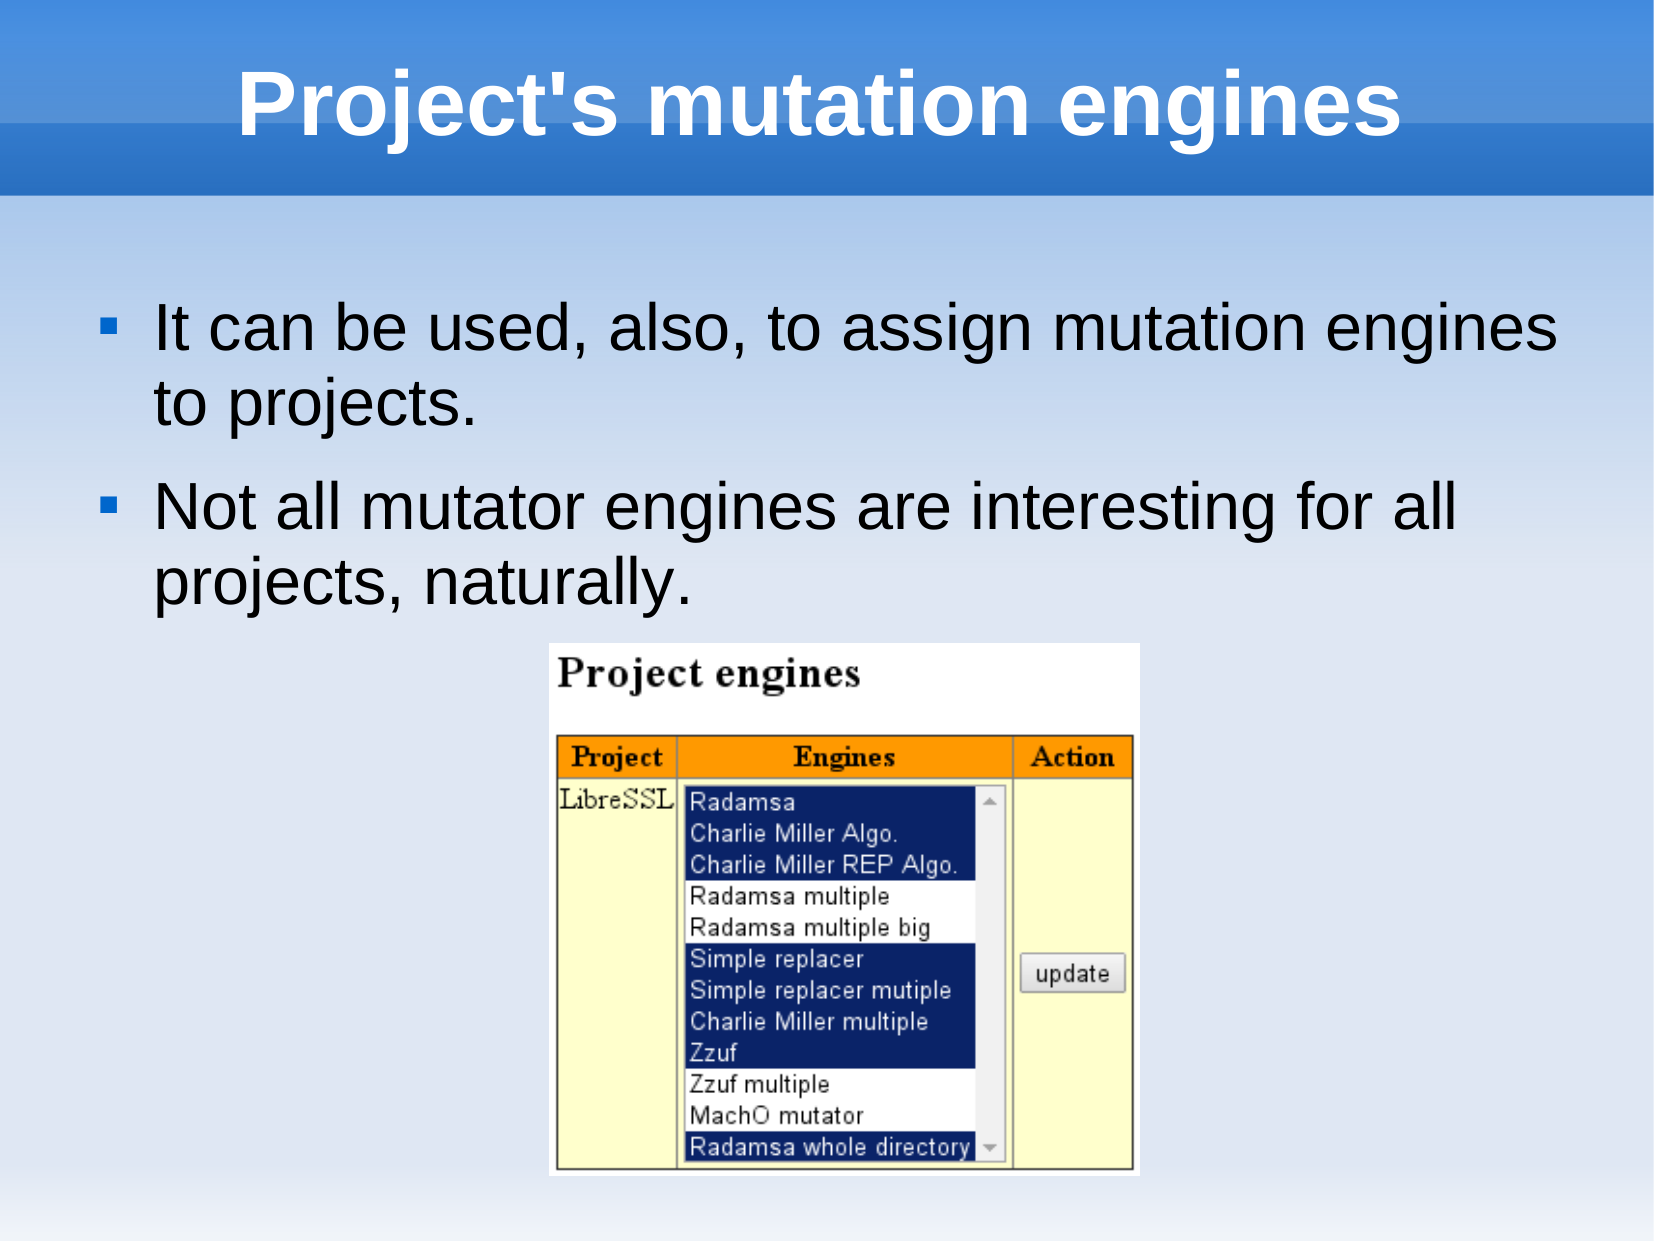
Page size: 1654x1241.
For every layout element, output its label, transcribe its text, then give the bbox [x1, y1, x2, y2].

title Project's mutation engines [76, 0, 1565, 208]
list It can be used, also, to assign mutation engines to projects. Not all mutator engines are interesting for all projects, naturally. [82, 290, 1571, 1109]
picture [0, 0, 1654, 1241]
